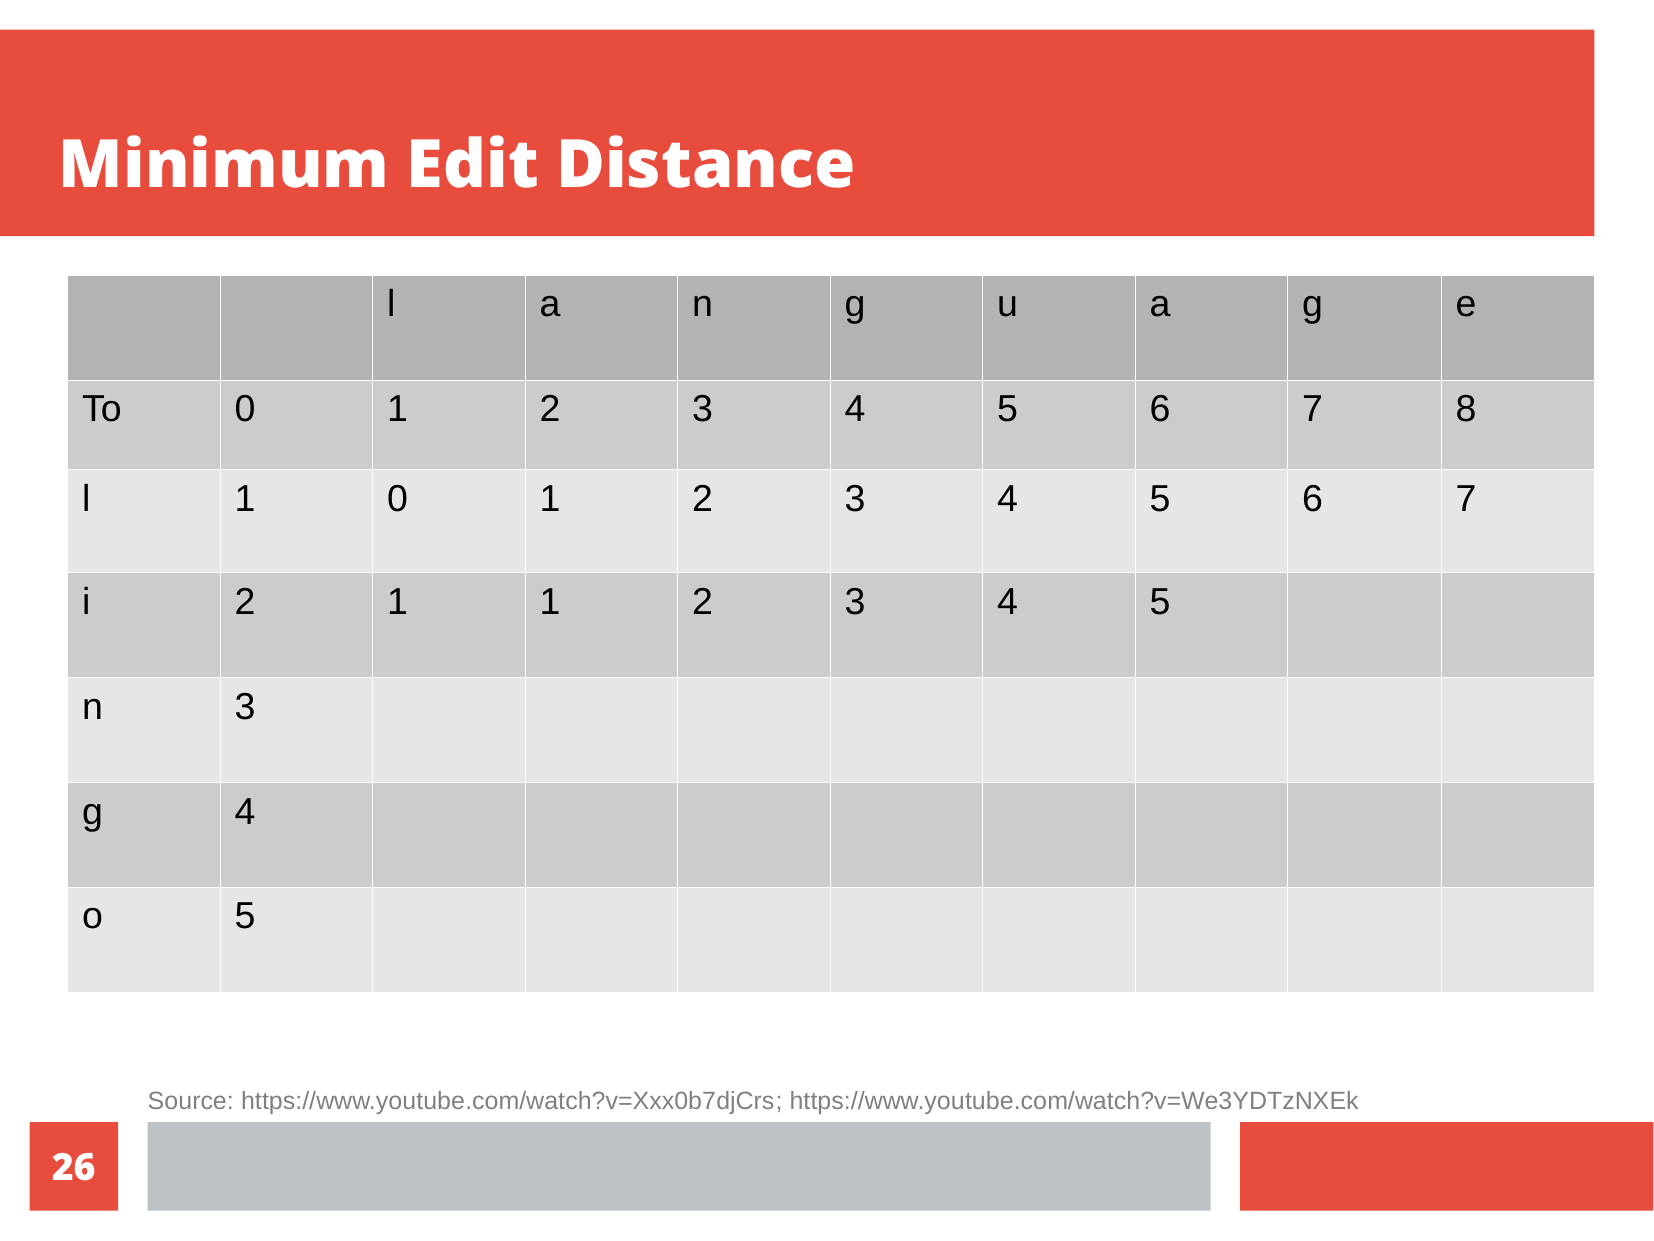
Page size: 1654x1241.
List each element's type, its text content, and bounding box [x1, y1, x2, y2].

table_cell 1 [221, 470, 372, 572]
table_cell 2 [678, 470, 830, 572]
table_header e [1442, 276, 1594, 380]
table_header u [983, 276, 1135, 380]
table_cell 7 [1288, 381, 1441, 469]
table_cell g [68, 783, 220, 887]
table_cell [1288, 573, 1441, 677]
table_cell 1 [526, 573, 677, 677]
table_cell 5 [1136, 470, 1287, 572]
table_cell [1442, 783, 1594, 887]
table_cell 6 [1288, 470, 1441, 572]
title Minimum Edit Distance [59, 59, 1595, 207]
table_cell 1 [373, 381, 525, 469]
table_cell [1442, 888, 1594, 992]
table_cell [678, 783, 830, 887]
table_cell 3 [831, 573, 982, 677]
table_cell 2 [678, 573, 830, 677]
table_cell [373, 678, 525, 782]
table_cell 3 [221, 678, 372, 782]
table_header g [1288, 276, 1441, 380]
table_cell 1 [526, 470, 677, 572]
table_cell 4 [983, 470, 1135, 572]
table_cell [1136, 888, 1287, 992]
table_cell 0 [221, 381, 372, 469]
table_cell [983, 783, 1135, 887]
table_cell 0 [373, 470, 525, 572]
table_cell 5 [1136, 573, 1287, 677]
table_cell To [68, 381, 220, 469]
table_cell [678, 678, 830, 782]
table_cell i [68, 573, 220, 677]
table_cell 4 [831, 381, 982, 469]
table_cell [831, 783, 982, 887]
table_cell 1 [373, 573, 525, 677]
table_cell 3 [831, 470, 982, 572]
table_header n [678, 276, 830, 380]
table_cell 5 [983, 381, 1135, 469]
table_cell 6 [1136, 381, 1287, 469]
table_header g [831, 276, 982, 380]
table_cell [983, 888, 1135, 992]
table_cell [1442, 573, 1594, 677]
table_cell [526, 678, 677, 782]
table_cell [526, 783, 677, 887]
table_cell 2 [526, 381, 677, 469]
table_cell [1288, 888, 1441, 992]
table_cell [831, 678, 982, 782]
table_header l [373, 276, 525, 380]
table_header a [1136, 276, 1287, 380]
table_cell [1136, 783, 1287, 887]
table_cell [373, 888, 525, 992]
table_cell [831, 888, 982, 992]
table_cell [678, 888, 830, 992]
table_cell [526, 888, 677, 992]
table_cell 4 [221, 783, 372, 887]
table_cell 3 [678, 381, 830, 469]
table_cell 5 [221, 888, 372, 992]
table_cell 7 [1442, 470, 1594, 572]
table_cell [1136, 678, 1287, 782]
table_cell l [68, 470, 220, 572]
table_cell [1288, 678, 1441, 782]
table_cell 8 [1442, 381, 1594, 469]
table_cell [1442, 678, 1594, 782]
table_cell 2 [221, 573, 372, 677]
table_header [221, 276, 372, 380]
list Source: https://www.youtube.com/watch?v=Xxx0b7djCrs; https://www.youtube.com/watch?v=We3YDTzNXEk [112, 1086, 1619, 1128]
table_cell [983, 678, 1135, 782]
table_cell [1288, 783, 1441, 887]
table_cell 4 [983, 573, 1135, 677]
table_cell [373, 783, 525, 887]
table_cell n [68, 678, 220, 782]
table_cell o [68, 888, 220, 992]
table_header a [526, 276, 677, 380]
table_header [68, 276, 220, 380]
